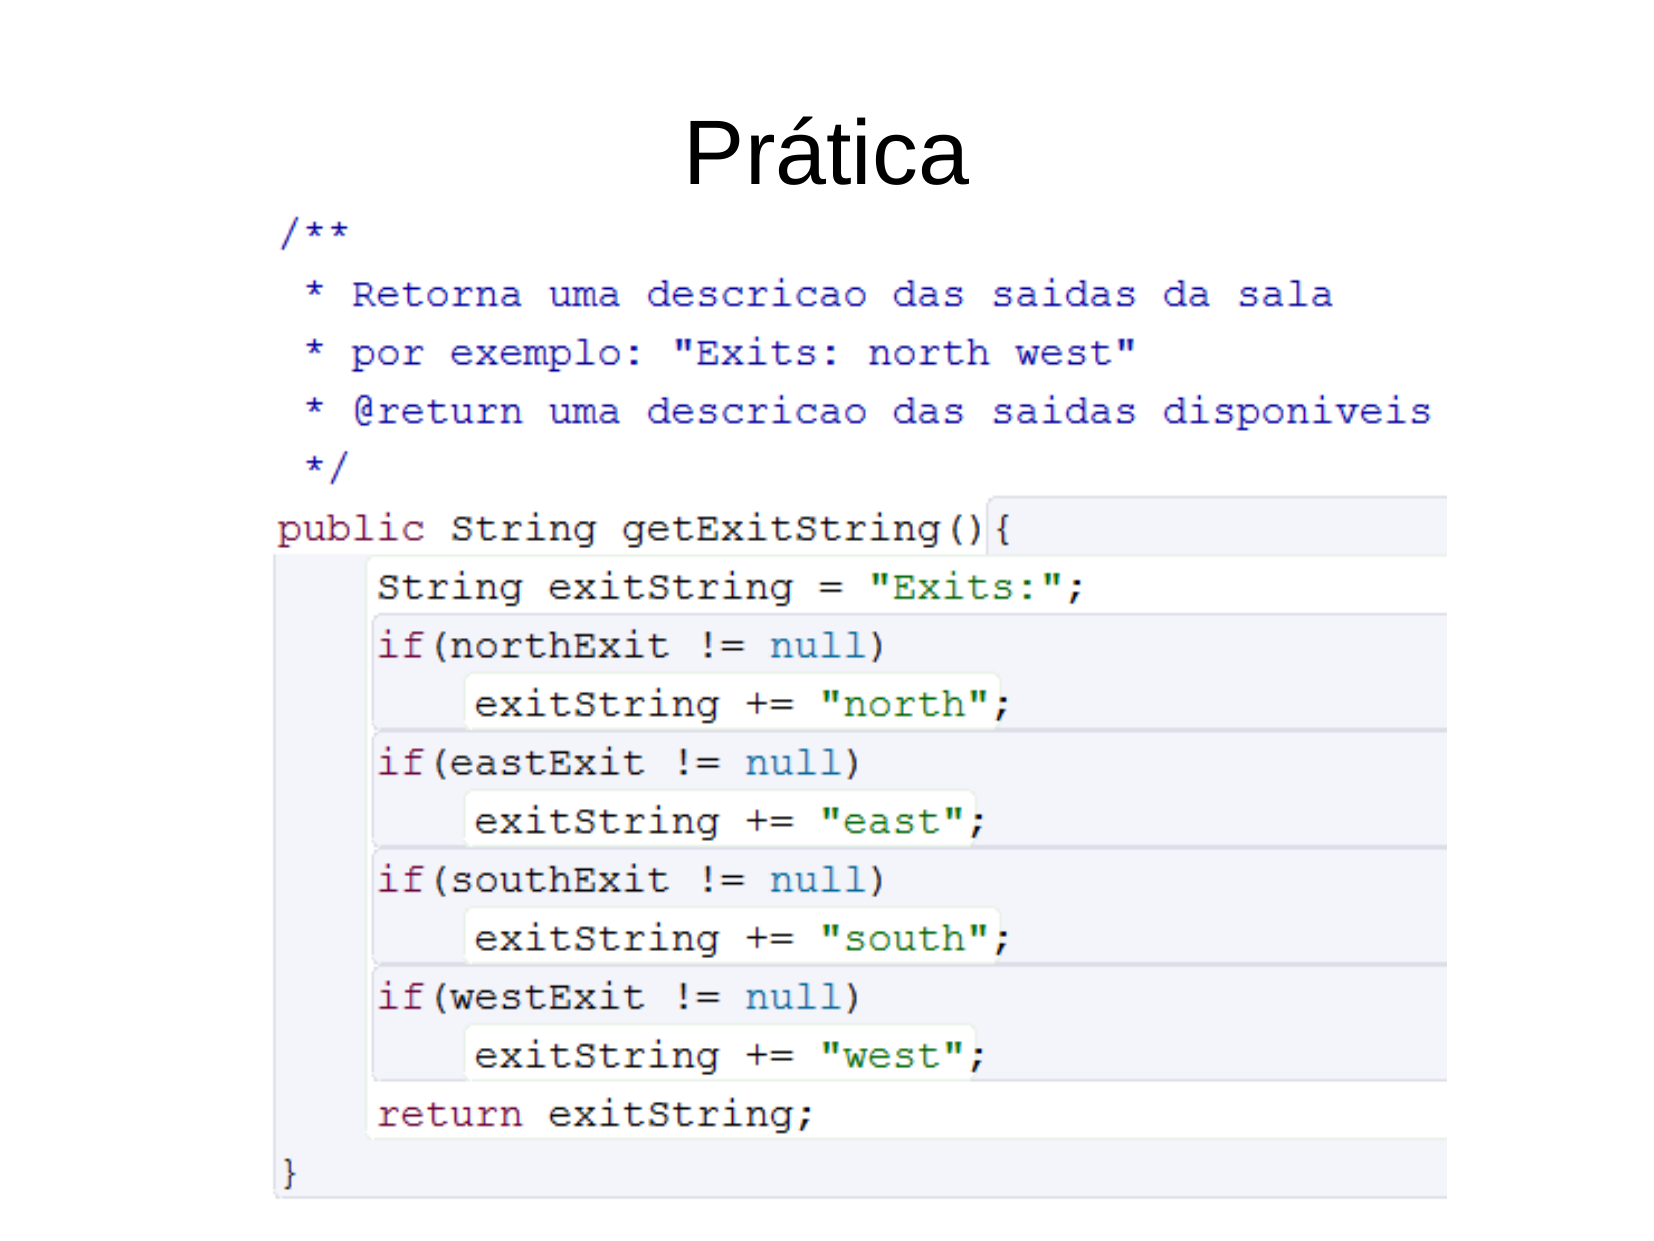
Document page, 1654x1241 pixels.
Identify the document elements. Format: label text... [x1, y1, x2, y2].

picture [265, 206, 1447, 1211]
title Prática [82, 49, 1571, 257]
